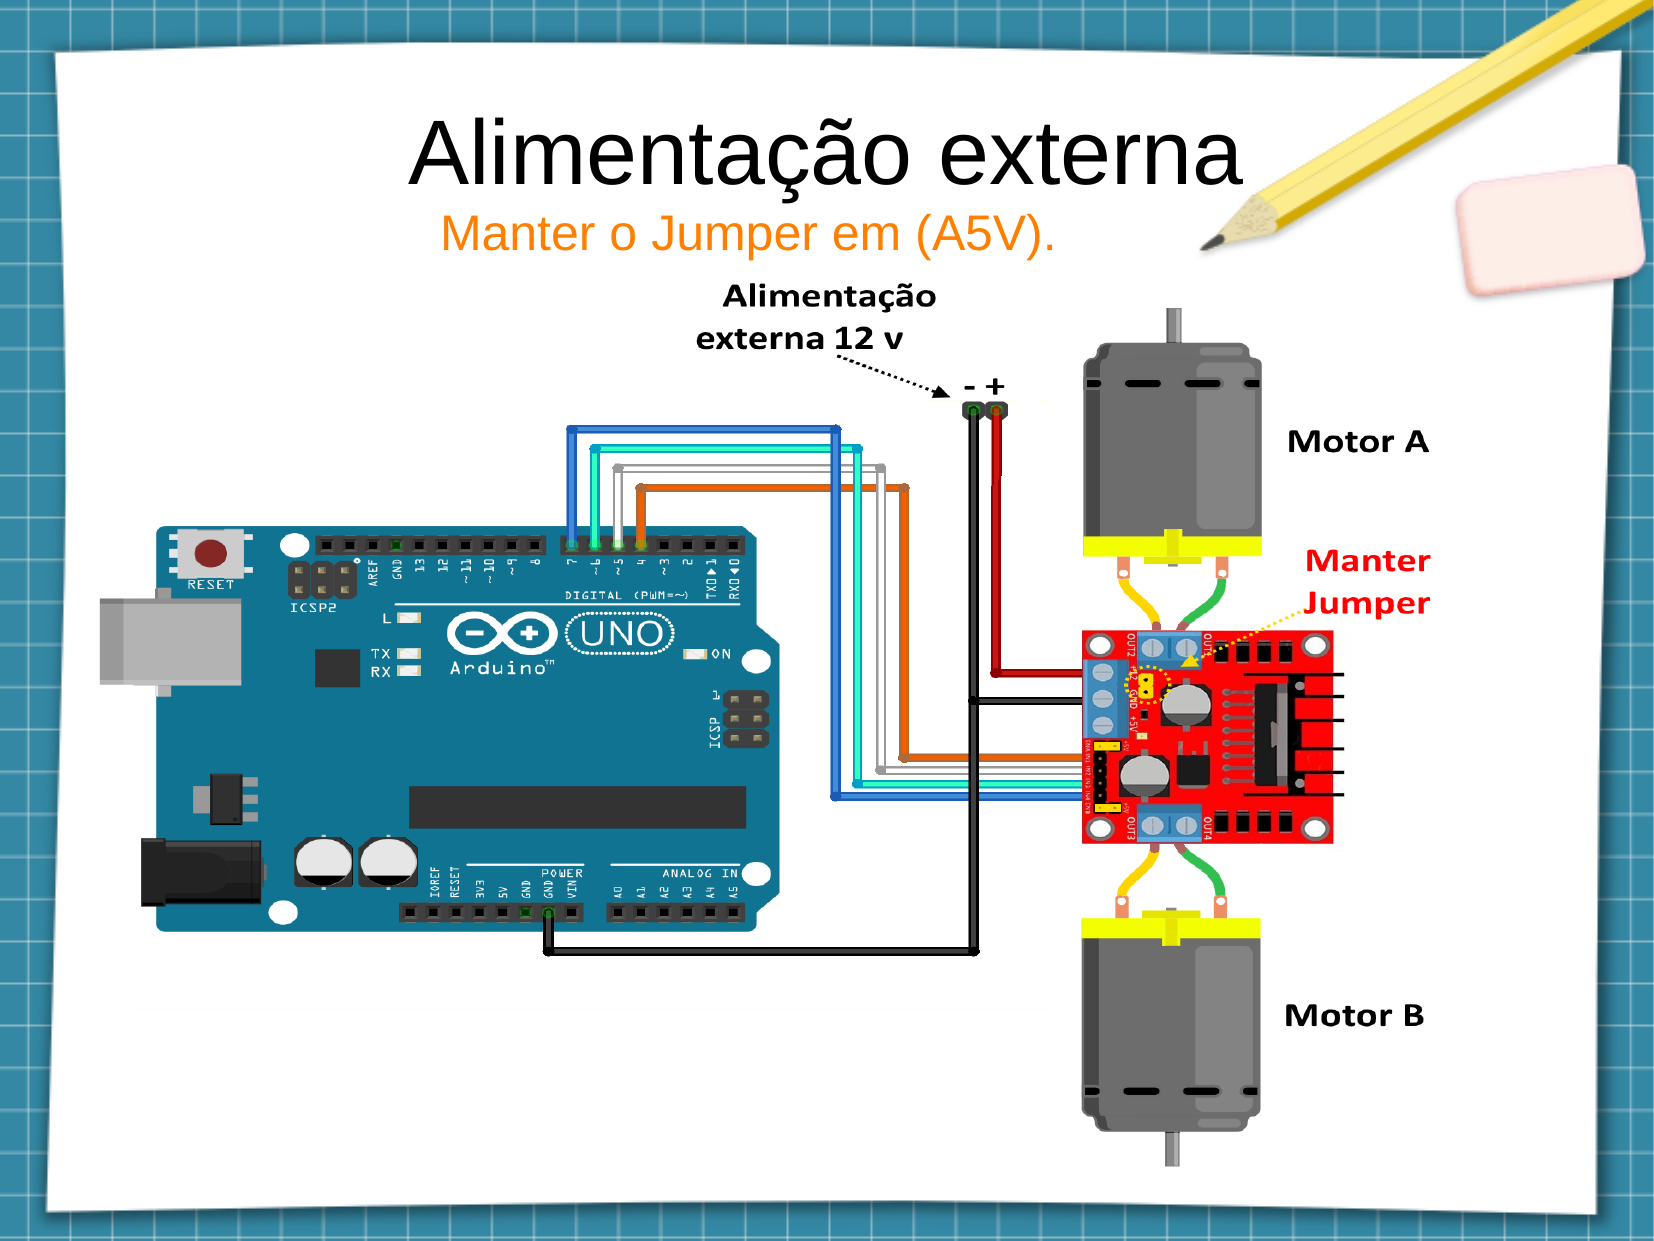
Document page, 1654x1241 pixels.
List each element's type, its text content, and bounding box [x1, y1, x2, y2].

picture [0, 0, 1654, 1241]
title Alimentação externa [82, 49, 1571, 257]
text_box Manter o Jumper em (A5V). [425, 198, 1300, 271]
